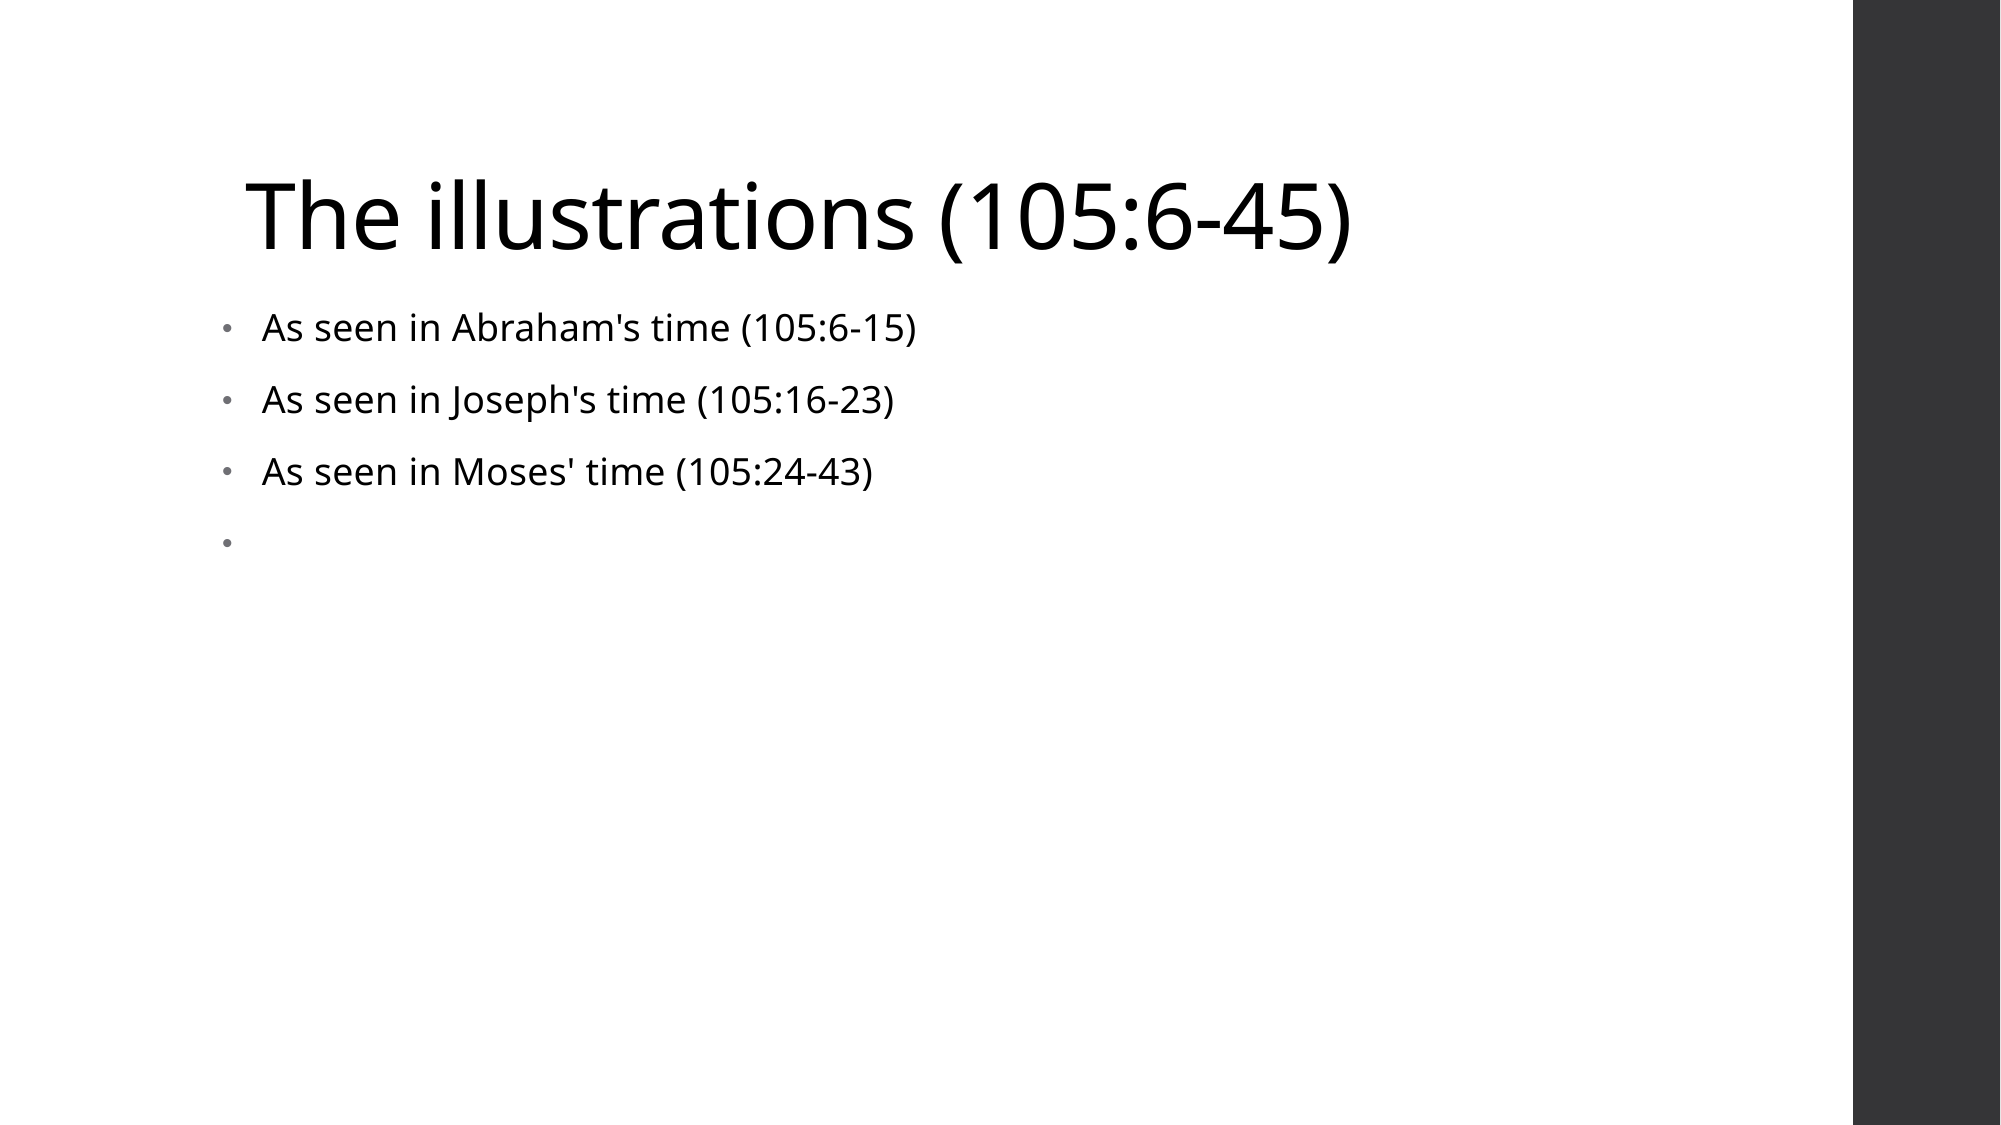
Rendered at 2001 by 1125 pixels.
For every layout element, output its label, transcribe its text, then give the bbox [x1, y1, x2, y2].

title The illustrations (105:6-45) [206, 60, 1797, 278]
list As seen in Abraham's time (105:6-15) As seen in Joseph's time (105:16-23) As seen in Moses' time (105:24-43) [206, 299, 1617, 1014]
